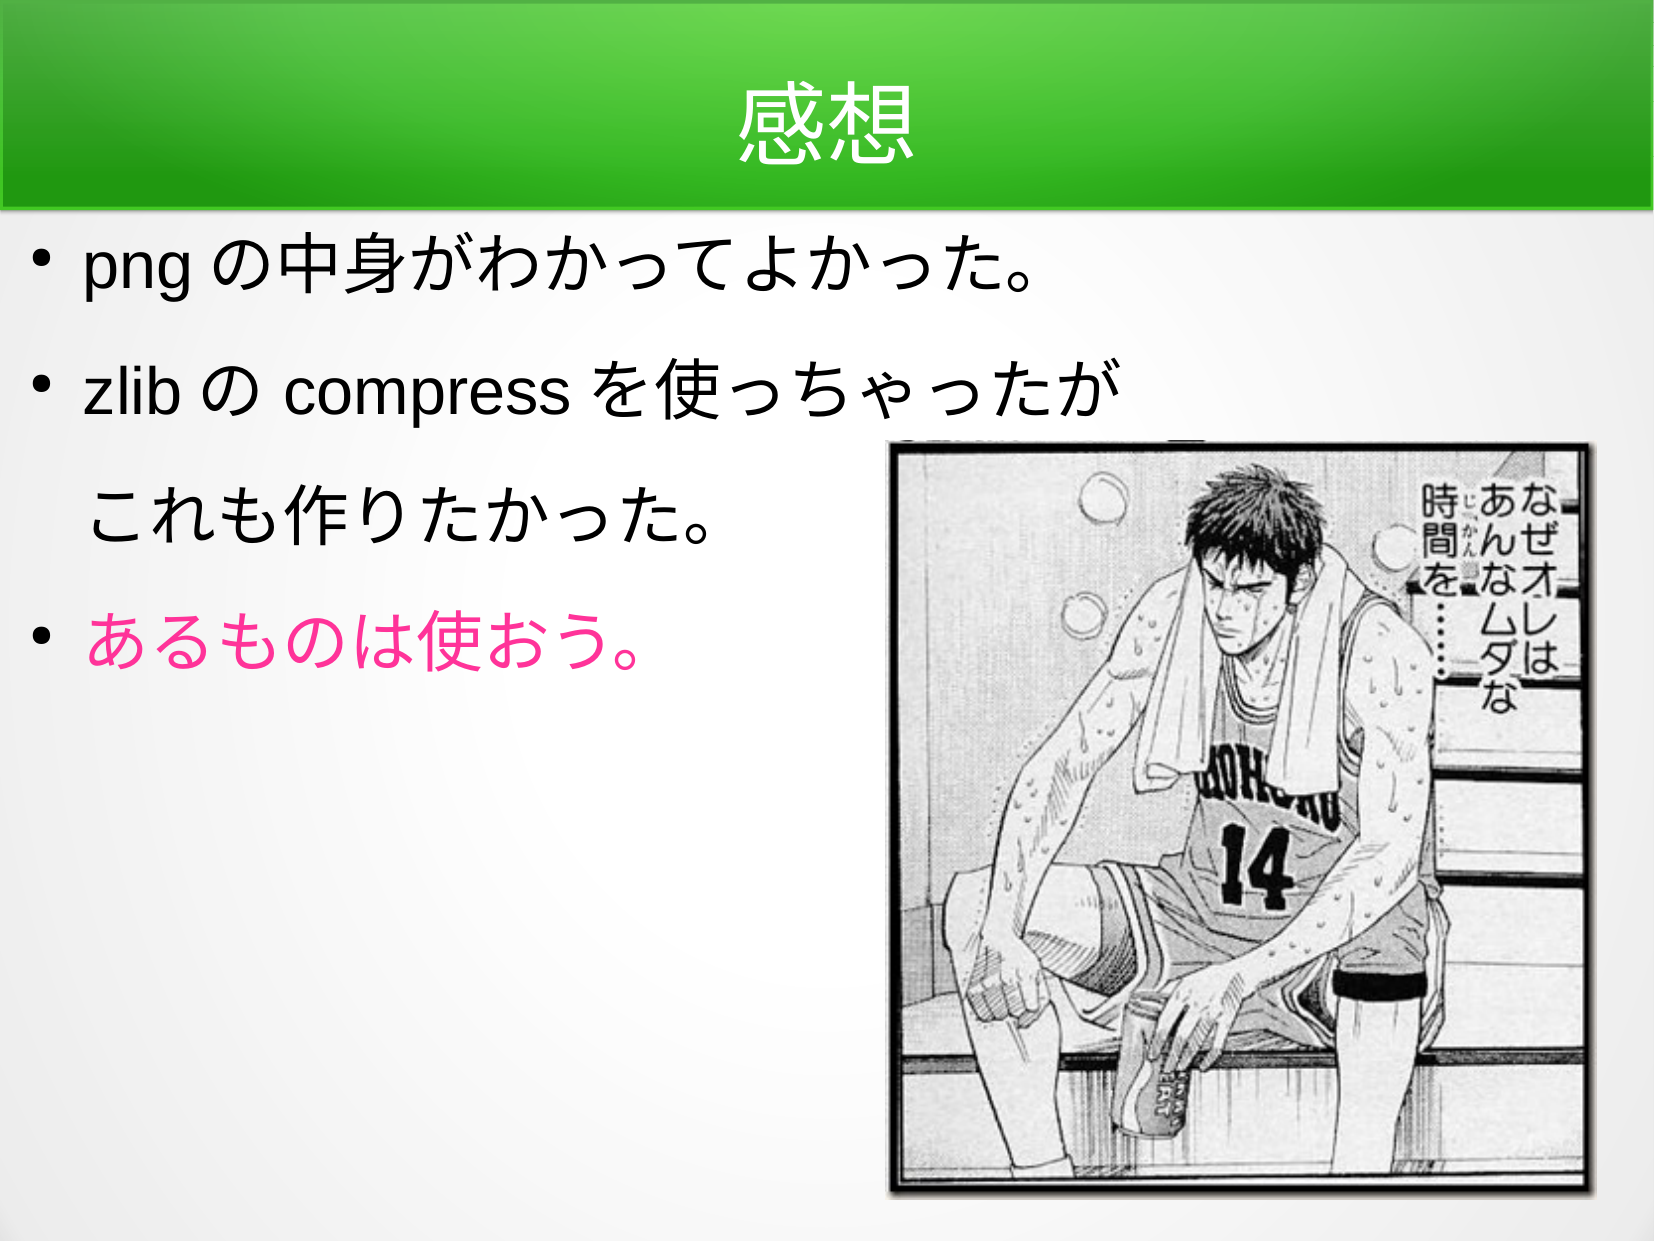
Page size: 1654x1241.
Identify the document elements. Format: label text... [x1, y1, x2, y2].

picture [885, 440, 1597, 1201]
title 感想 [82, 47, 1571, 189]
list pngの中身がわかってよかった。 zlibのcompressを使っちゃったが これも作りたかった。 あるものは使おう。 [11, 210, 1501, 931]
